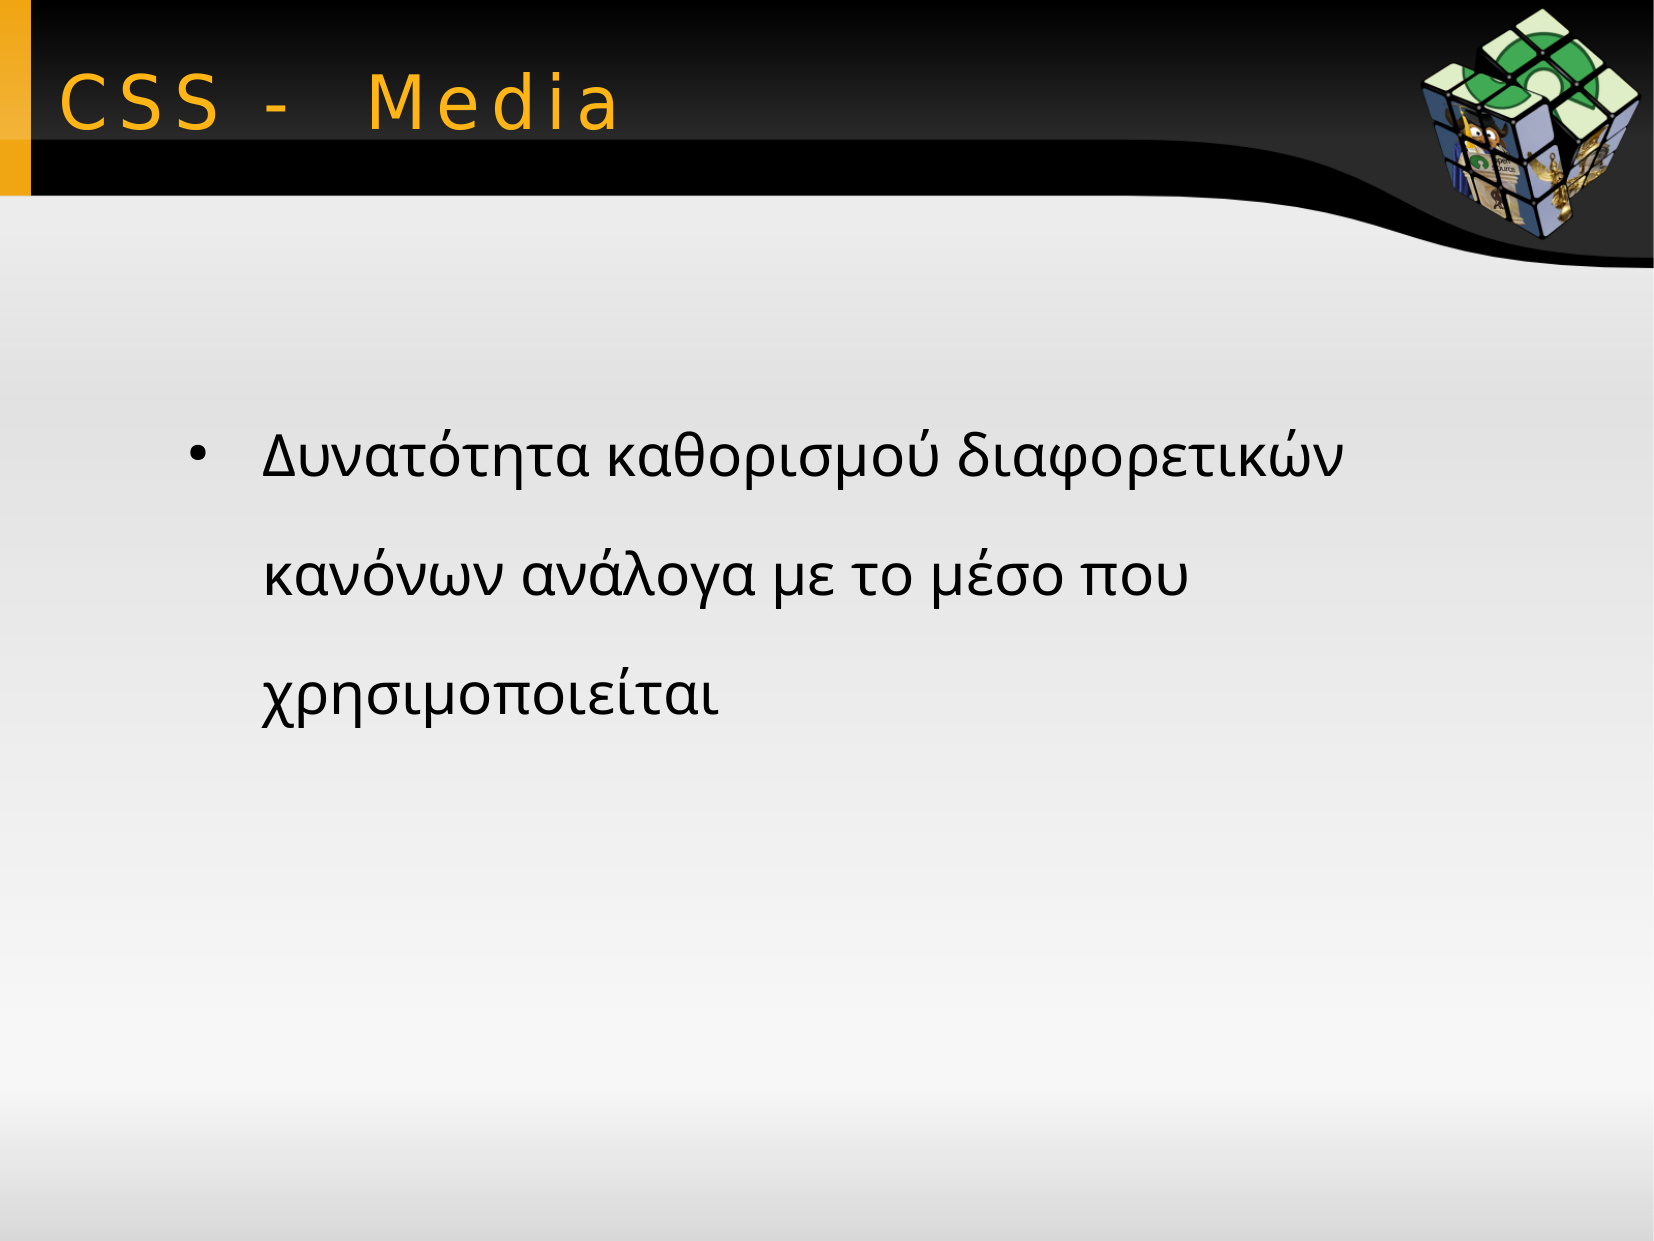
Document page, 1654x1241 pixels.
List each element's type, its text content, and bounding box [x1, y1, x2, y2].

title CSS - Media [59, 29, 1313, 178]
picture [0, 0, 1654, 1241]
subtitle Δυνατότητα καθορισμού διαφορετικών κανόνων ανάλογα με το μέσο που χρησιμοποιείται [187, 375, 1576, 1201]
